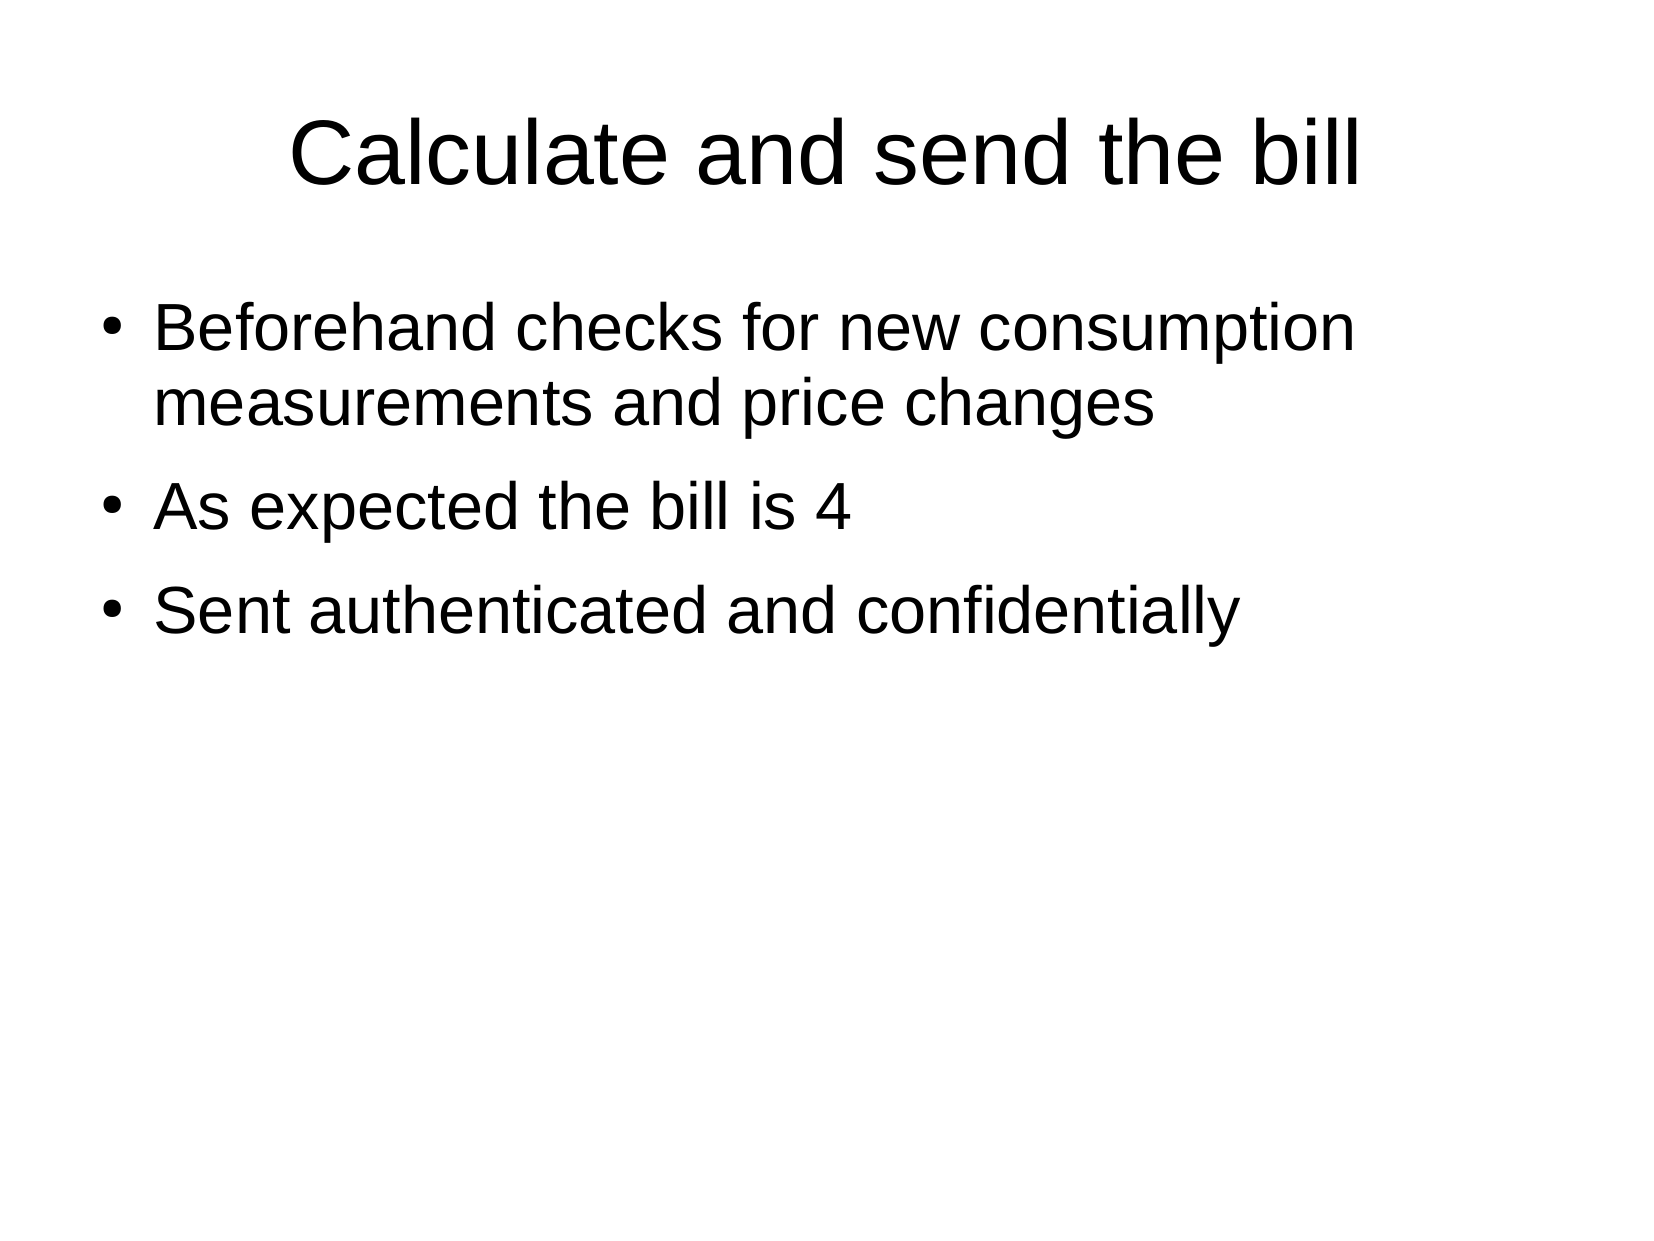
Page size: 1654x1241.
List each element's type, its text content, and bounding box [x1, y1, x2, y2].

title Calculate and send the bill [82, 49, 1571, 257]
list Beforehand checks for new consumption measurements and price changes As expected the bill is 4 Sent authenticated and confidentially [82, 290, 1571, 1010]
